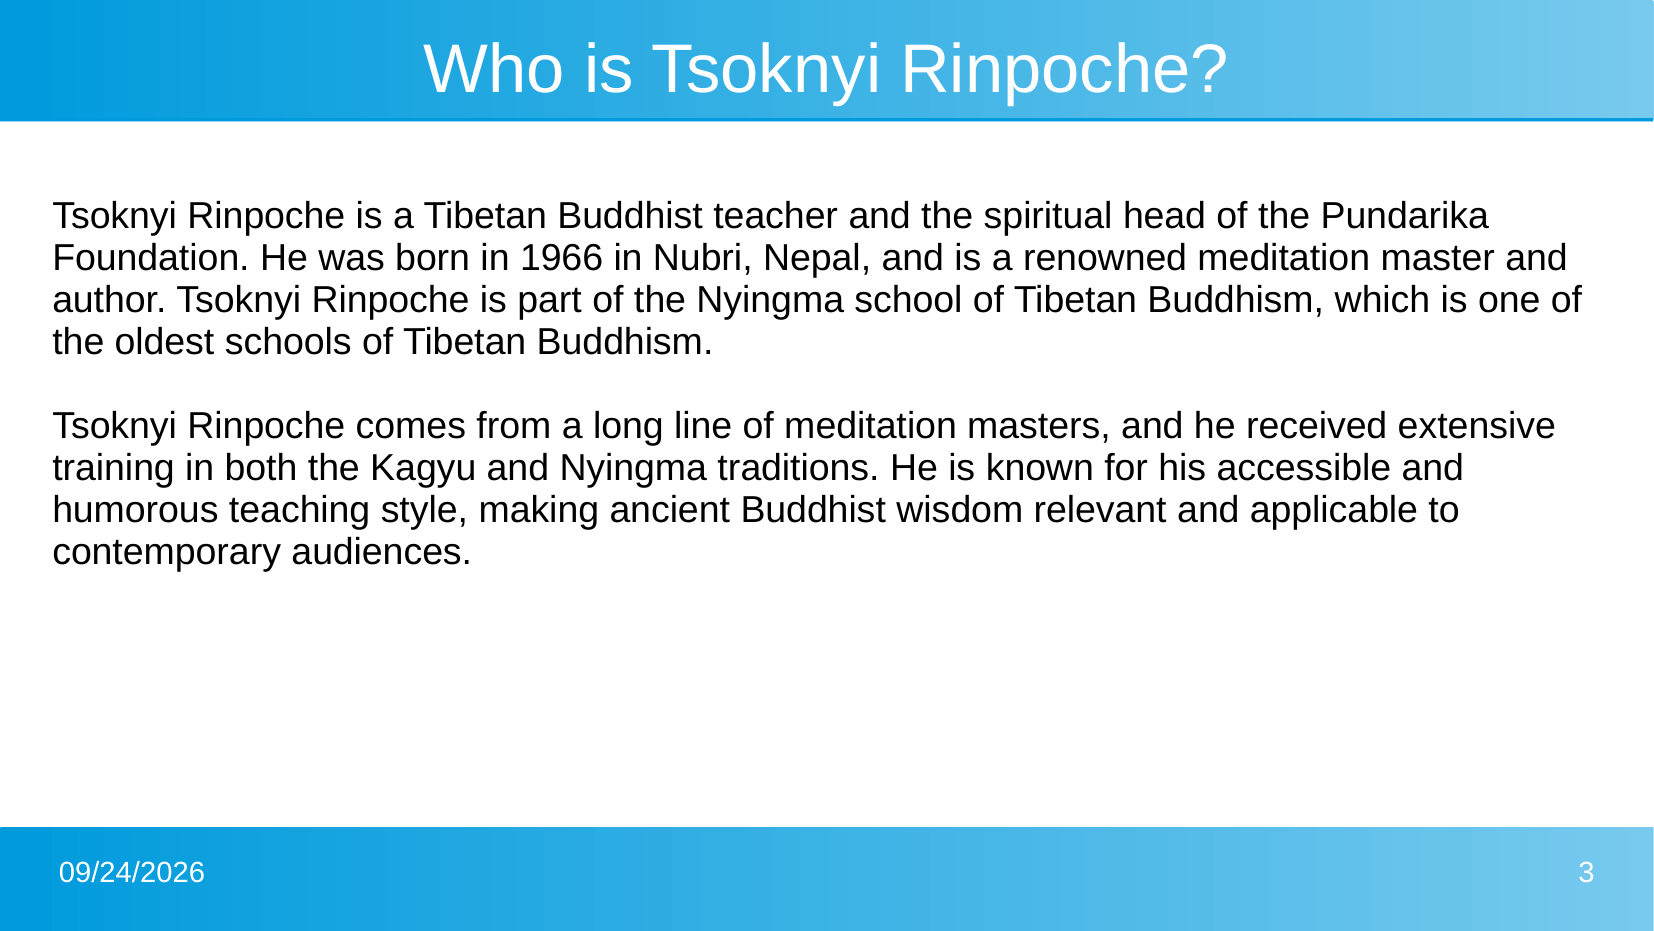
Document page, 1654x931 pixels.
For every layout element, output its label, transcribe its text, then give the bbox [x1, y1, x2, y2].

title Who is Tsoknyi Rinpoche? [59, 29, 1595, 108]
text_box Tsoknyi Rinpoche is a Tibetan Buddhist teacher and the spiritual head of the Pundarika Foundation. He was born in 1966 in Nubri, Nepal, and is a renowned meditation master and author. Tsoknyi Rinpoche is part of the Nyingma school of Tibetan Buddhism, which is one of the oldest schools of Tibetan Buddhism. Tsoknyi Rinpoche comes from a long line of meditation masters, and he received extensive training in both the Kagyu and Nyingma traditions. He is known for his accessible and humorous teaching style, making ancient Buddhist wisdom relevant and applicable to contemporary audiences. [37, 187, 1613, 788]
